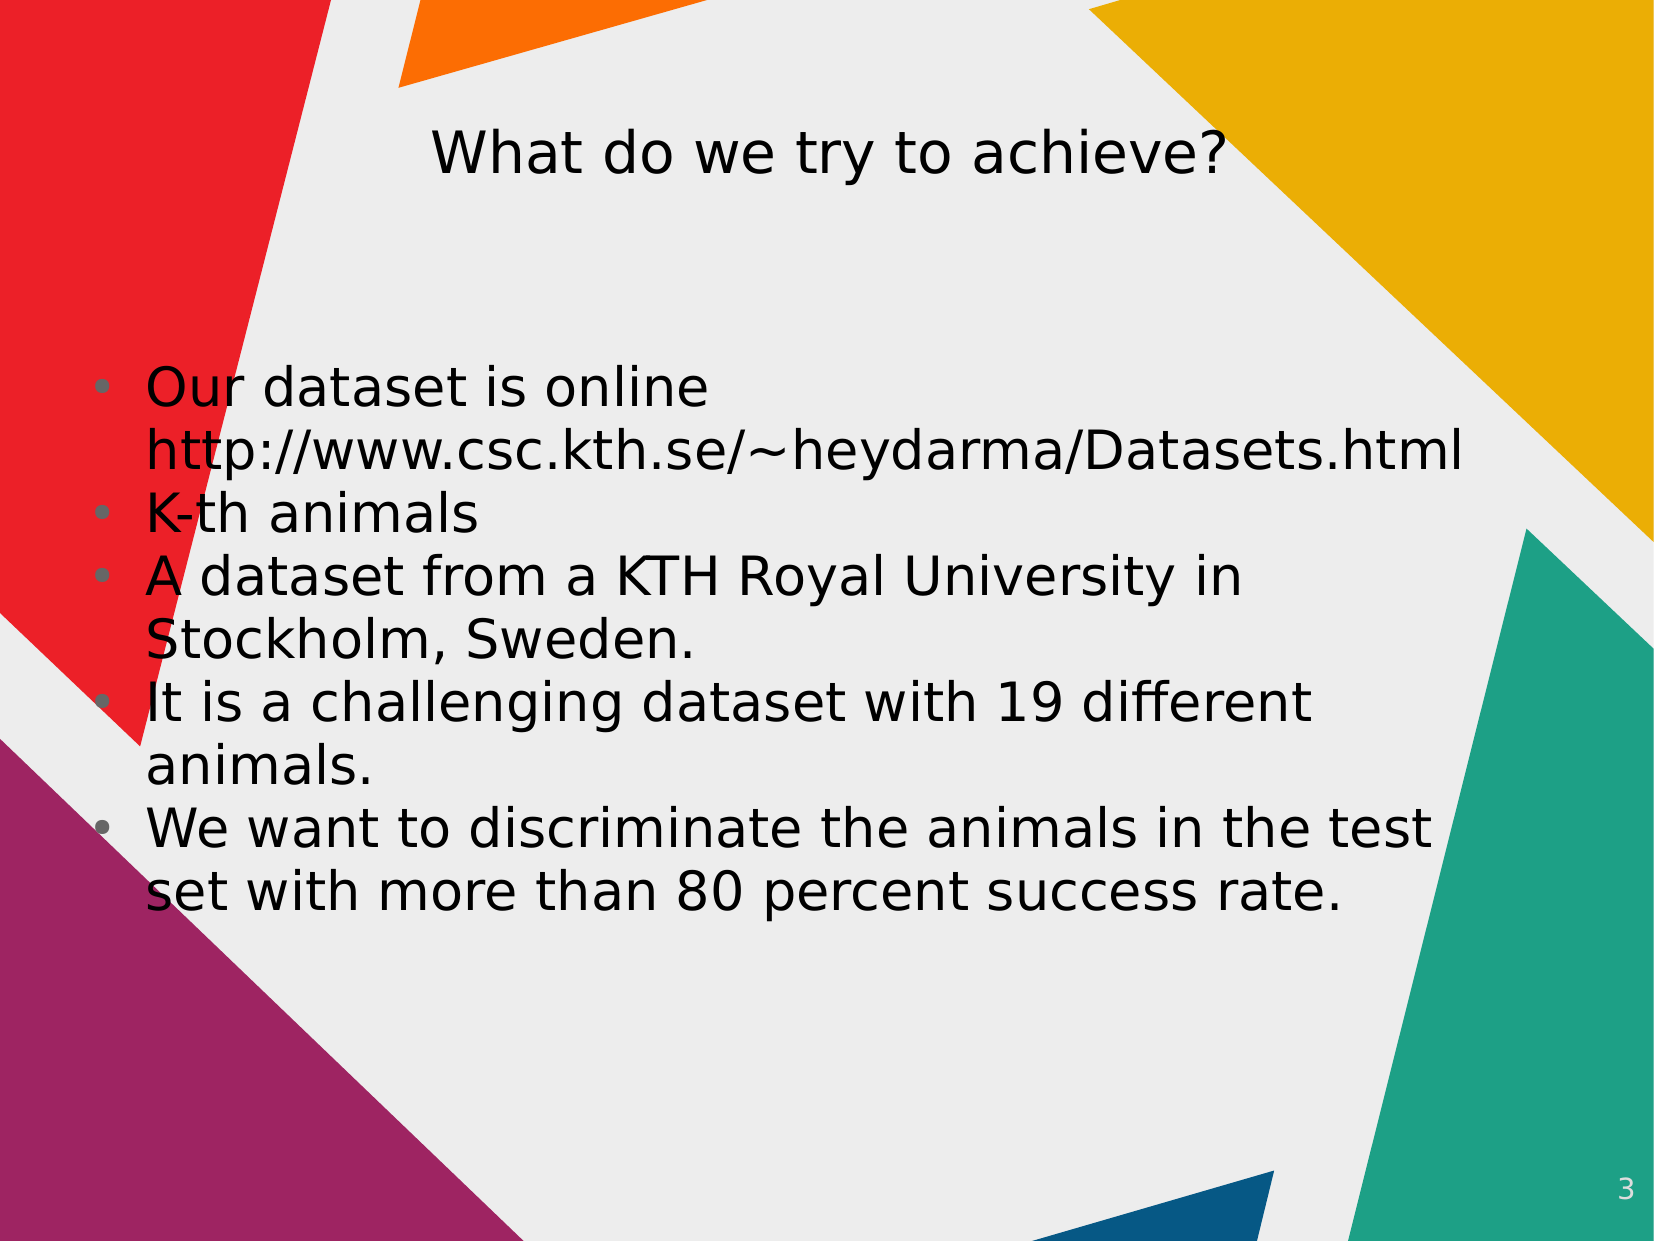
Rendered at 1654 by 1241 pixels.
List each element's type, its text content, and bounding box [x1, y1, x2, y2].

title What do we try to achieve? [289, 49, 1372, 244]
list Our dataset is online http://www.csc.kth.se/~heydarma/Datasets.html K-th animals A dataset from a KTH Royal University in Stockholm, Sweden. It is a challenging dataset with 19 different animals. We want to discriminate the animals in the test set with more than 80 percent success rate. [75, 244, 1499, 1036]
